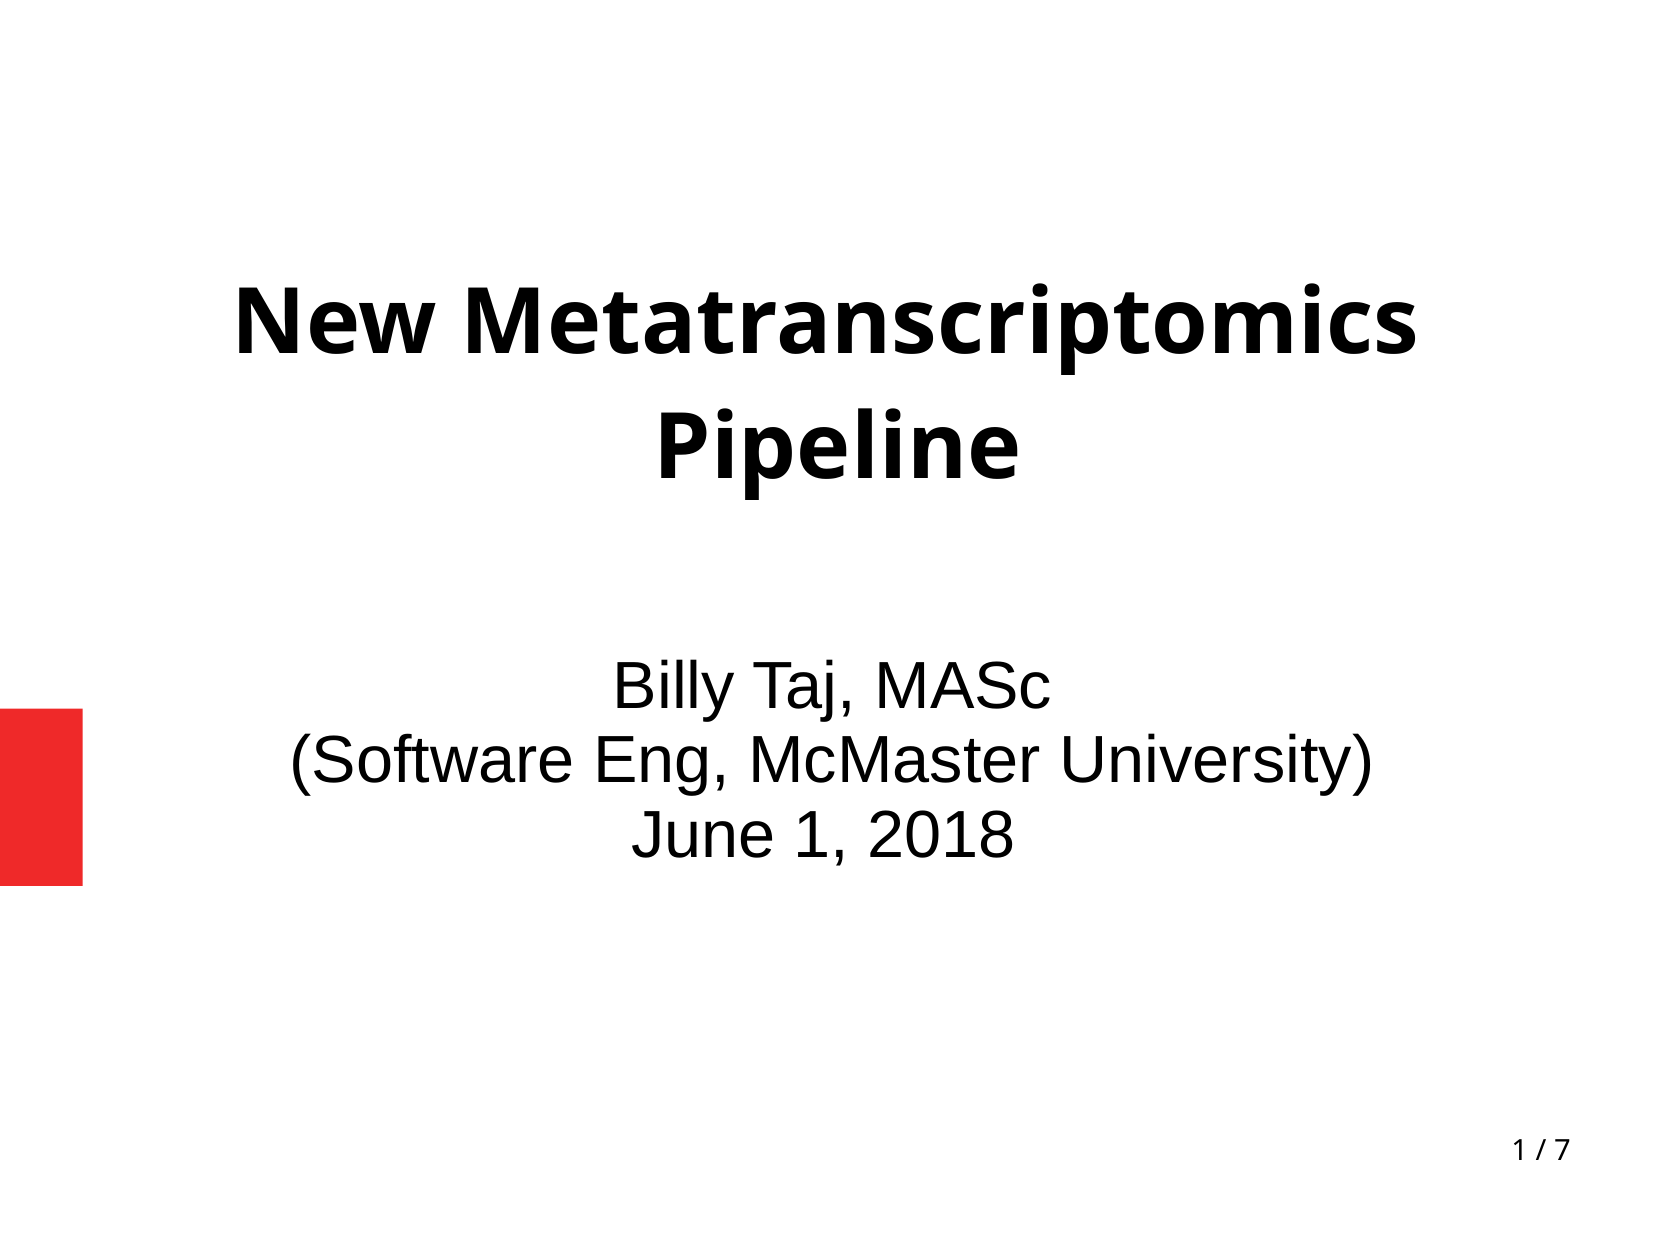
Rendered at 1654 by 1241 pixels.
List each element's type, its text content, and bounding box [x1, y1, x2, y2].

title New Metatranscriptomics Pipeline [135, 255, 1541, 506]
subtitle Billy Taj, MASc (Software Eng, McMaster University) June 1, 2018 [129, 647, 1536, 872]
